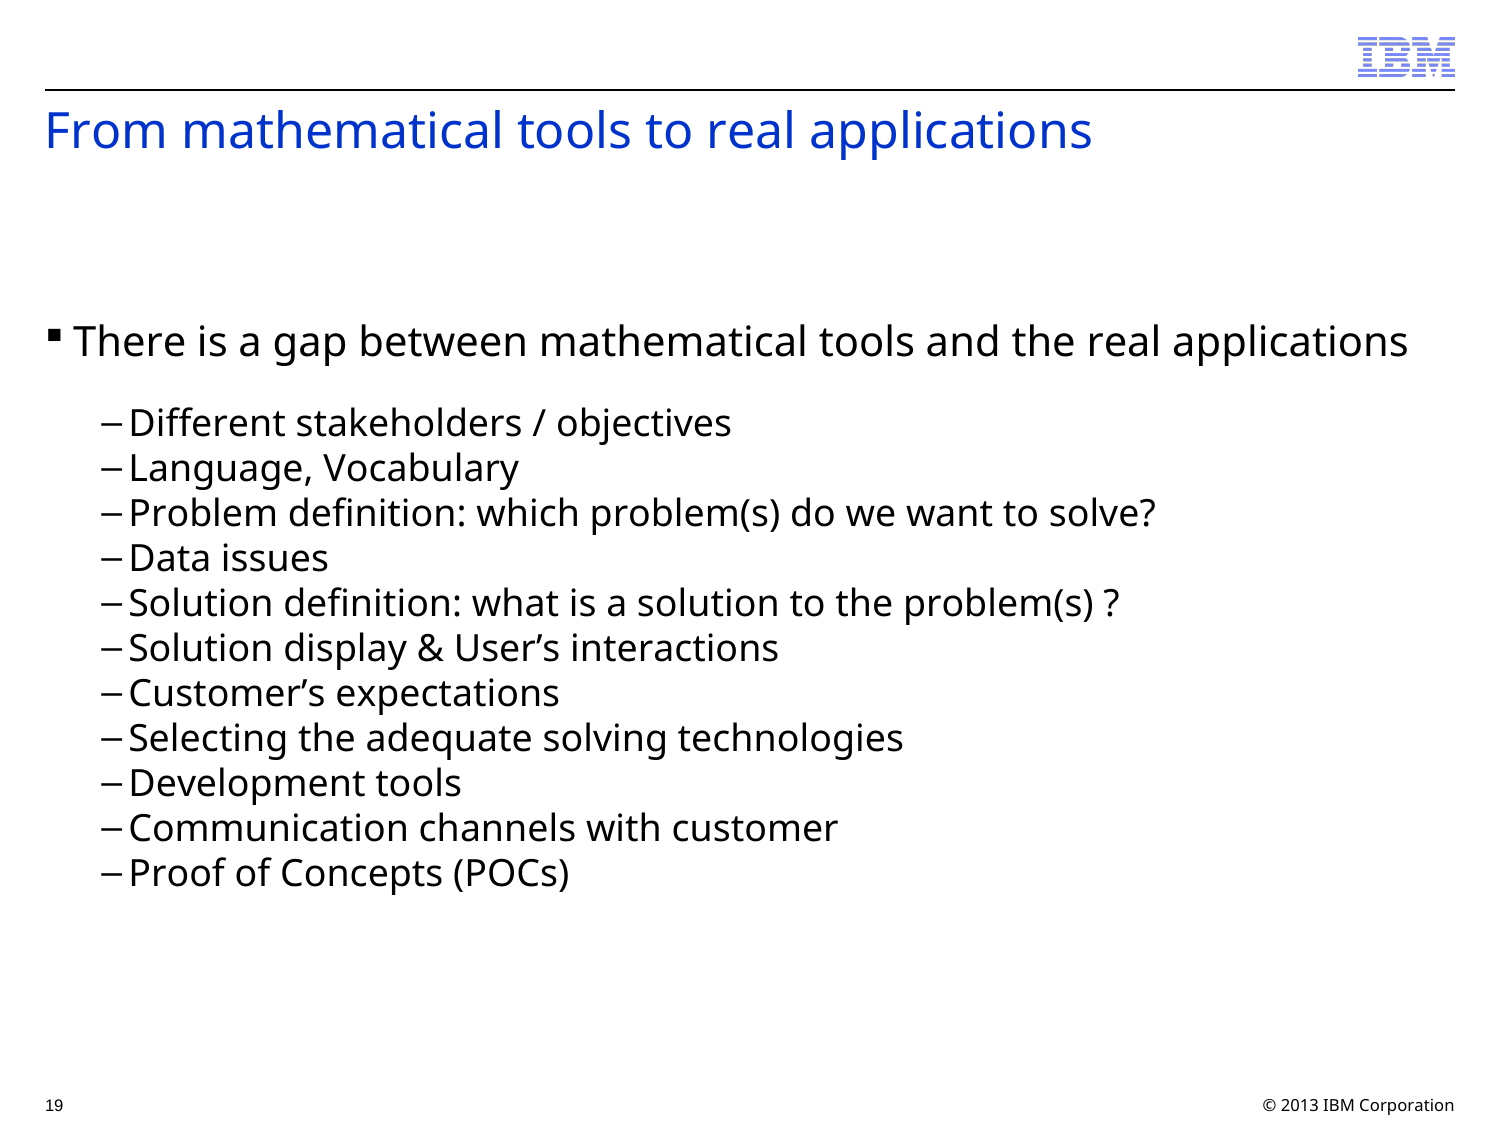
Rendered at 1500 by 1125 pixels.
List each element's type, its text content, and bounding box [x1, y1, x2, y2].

picture [1358, 37, 1455, 77]
title From mathematical tools to real applications [29, 97, 1455, 203]
list There is a gap between mathematical tools and the real applications Different stakeholders / objectives Language, Vocabulary Problem definition: which problem(s) do we want to solve? Data issues Solution definition: what is a solution to the problem(s) ? Solution display & User’s interactions Customer’s expectations Selecting the adequate solving technologies Development tools Communication channels with customer Proof of Concepts (POCs) [29, 307, 1455, 1000]
